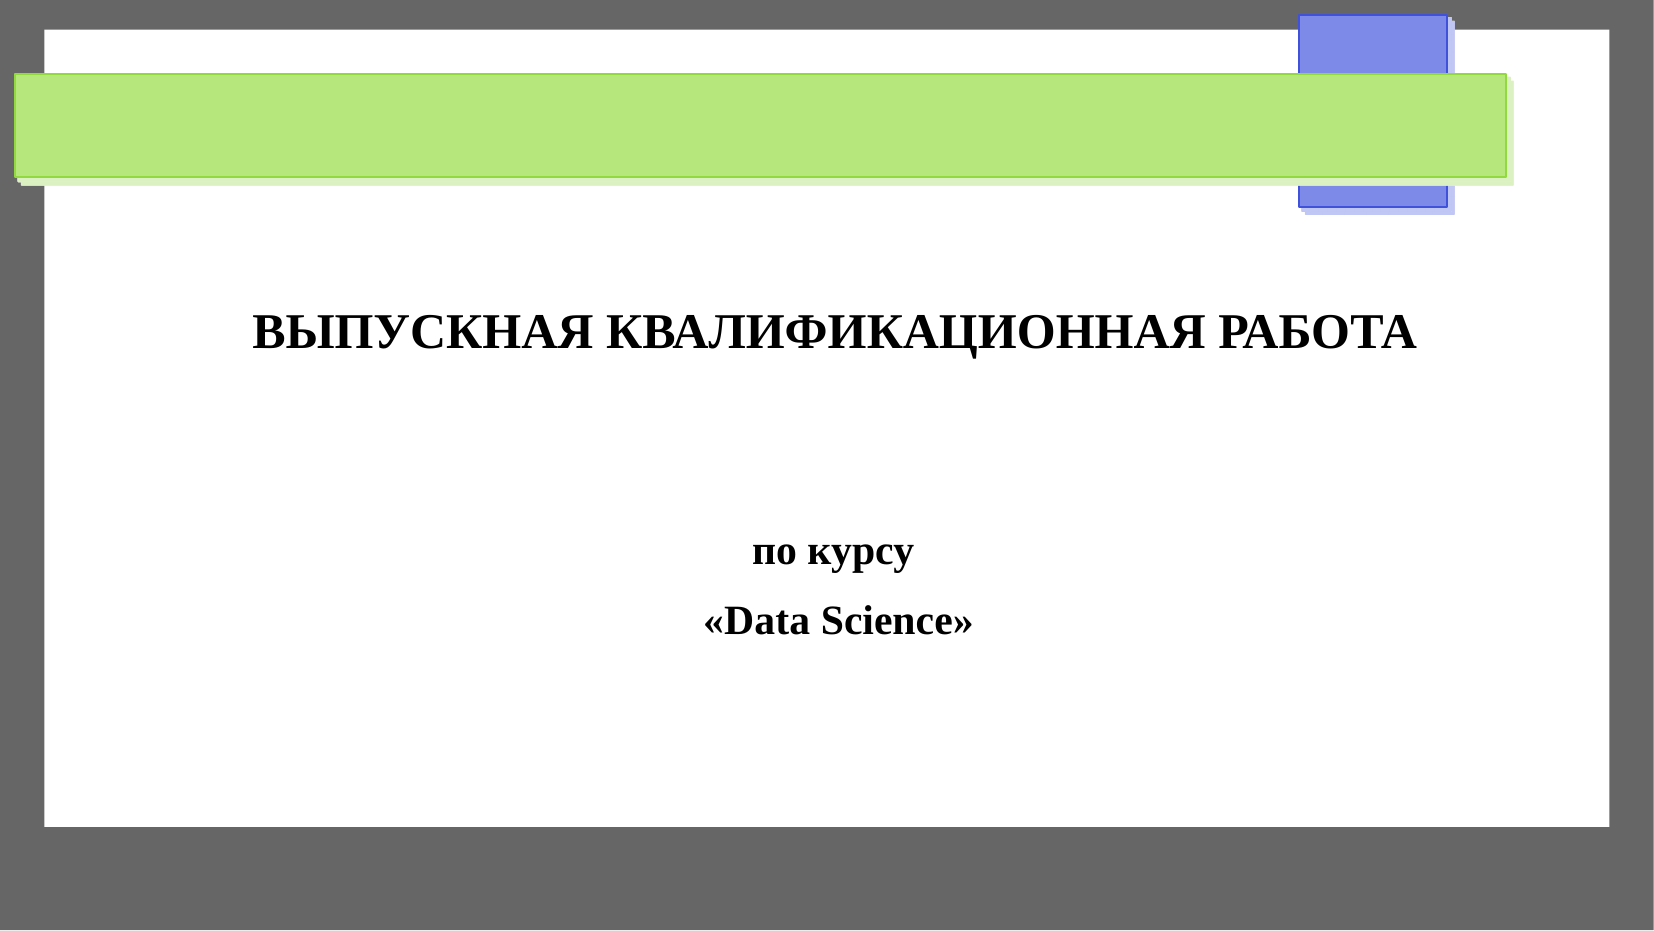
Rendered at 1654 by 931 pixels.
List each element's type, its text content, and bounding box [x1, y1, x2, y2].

title ВЫПУСКНАЯ КВАЛИФИКАЦИОННАЯ РАБОТА по курсу «Data Science» [94, 276, 1583, 644]
